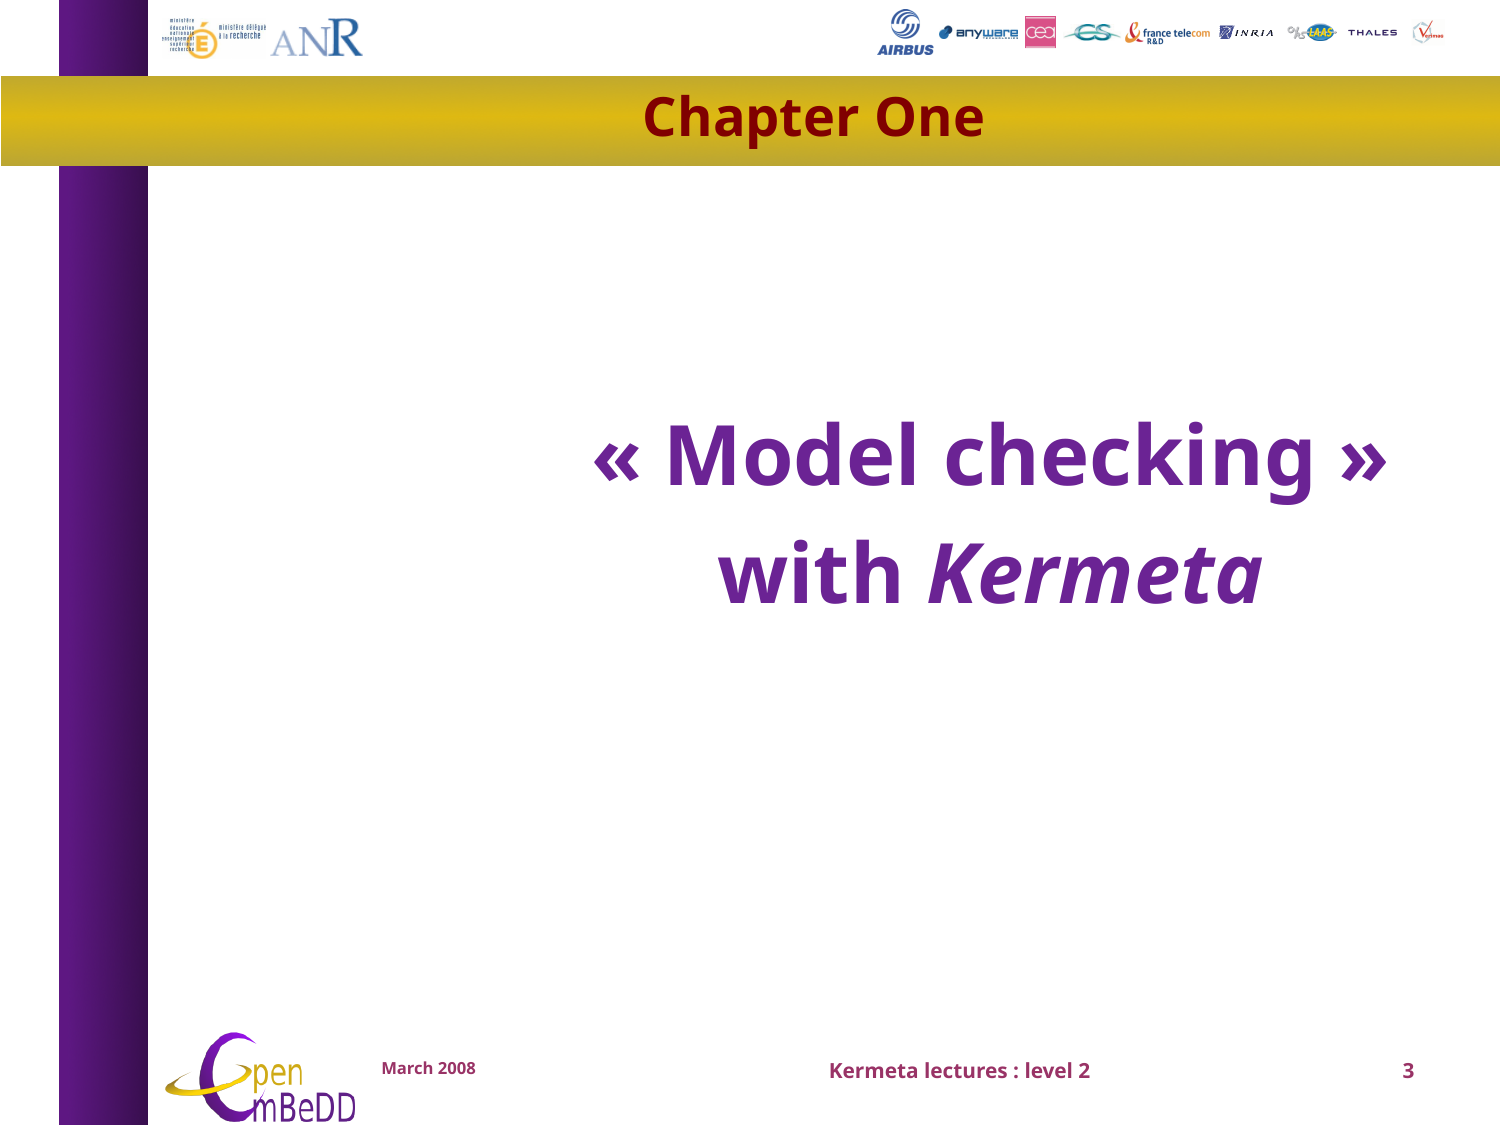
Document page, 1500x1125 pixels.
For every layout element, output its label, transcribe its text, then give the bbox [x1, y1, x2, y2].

list « Model checking » with Kermeta [403, 394, 1500, 628]
text_box <numéro> [1387, 1049, 1482, 1101]
picture [162, 18, 266, 59]
picture [877, 9, 1445, 55]
picture [270, 18, 363, 57]
text_box March 2008 [366, 1049, 531, 1101]
picture [165, 1032, 355, 1122]
text_box Kermeta lectures : level 2 [531, 1049, 1387, 1101]
picture [1, 0, 1500, 1125]
title Chapter One [609, 74, 1019, 156]
